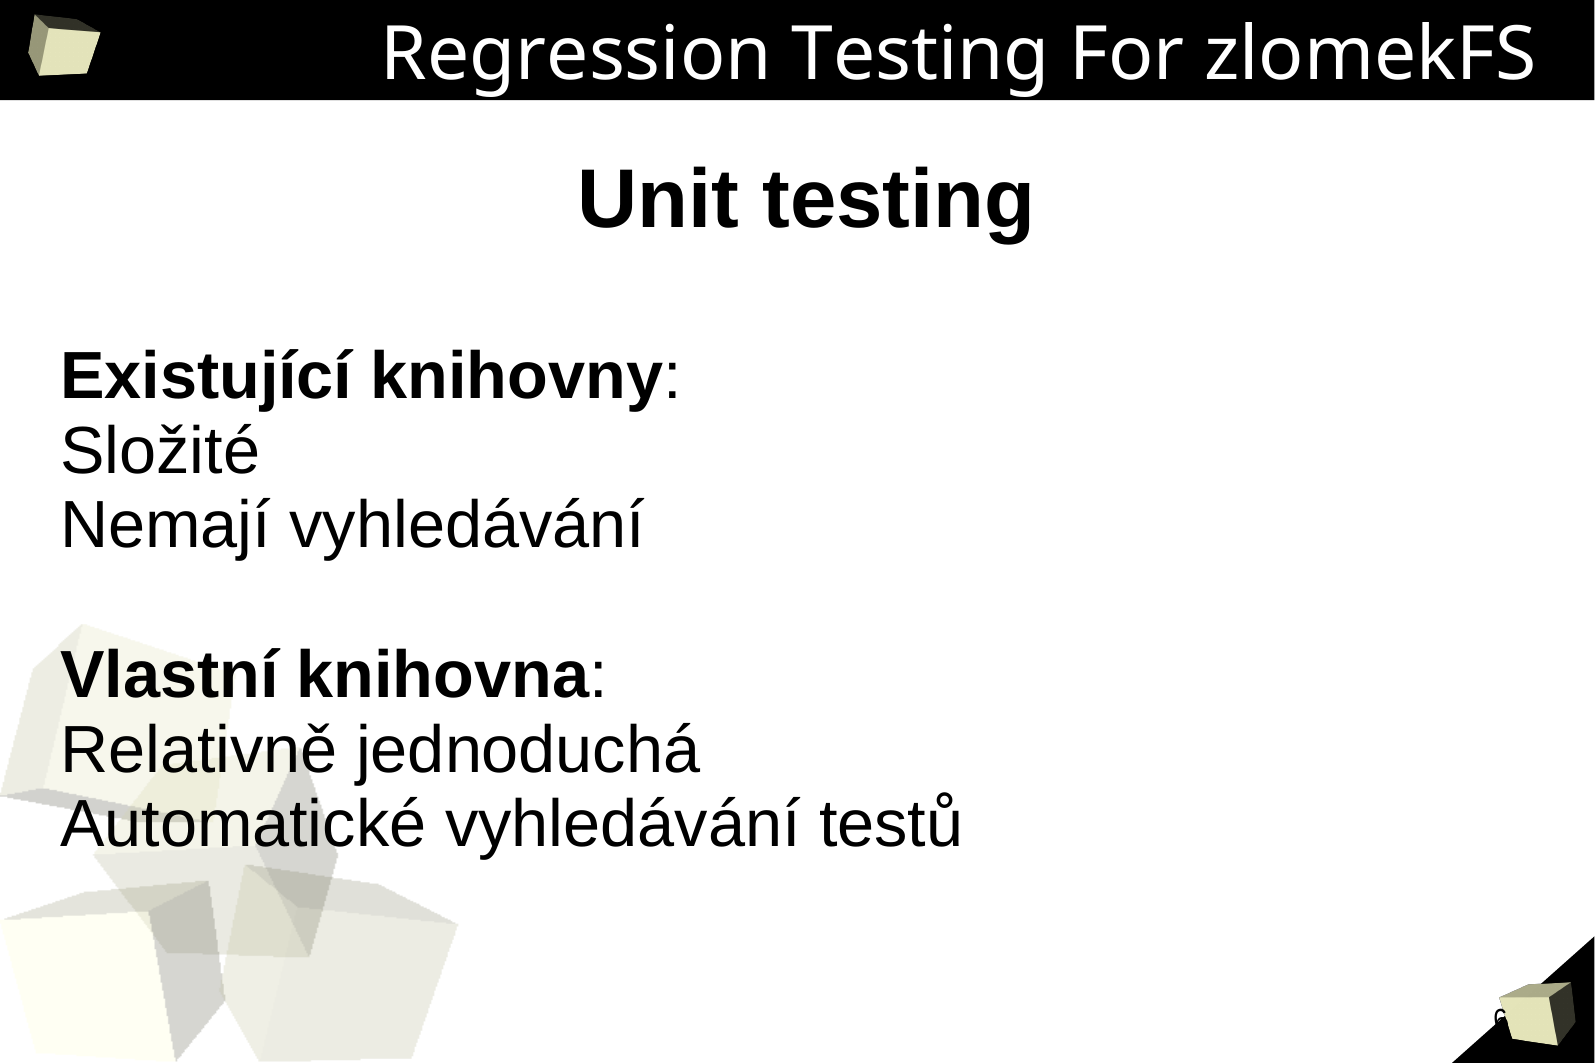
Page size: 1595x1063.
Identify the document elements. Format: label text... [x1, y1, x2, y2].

list Unit testing Existující knihovny: Složité Nemají vyhledávání Vlastní knihovna: Relativně jednoduchá Automatické vyhledávání testů [42, 151, 1554, 1041]
title Regression Testing For zlomekFS [113, 0, 1538, 104]
picture [0, 623, 460, 1063]
